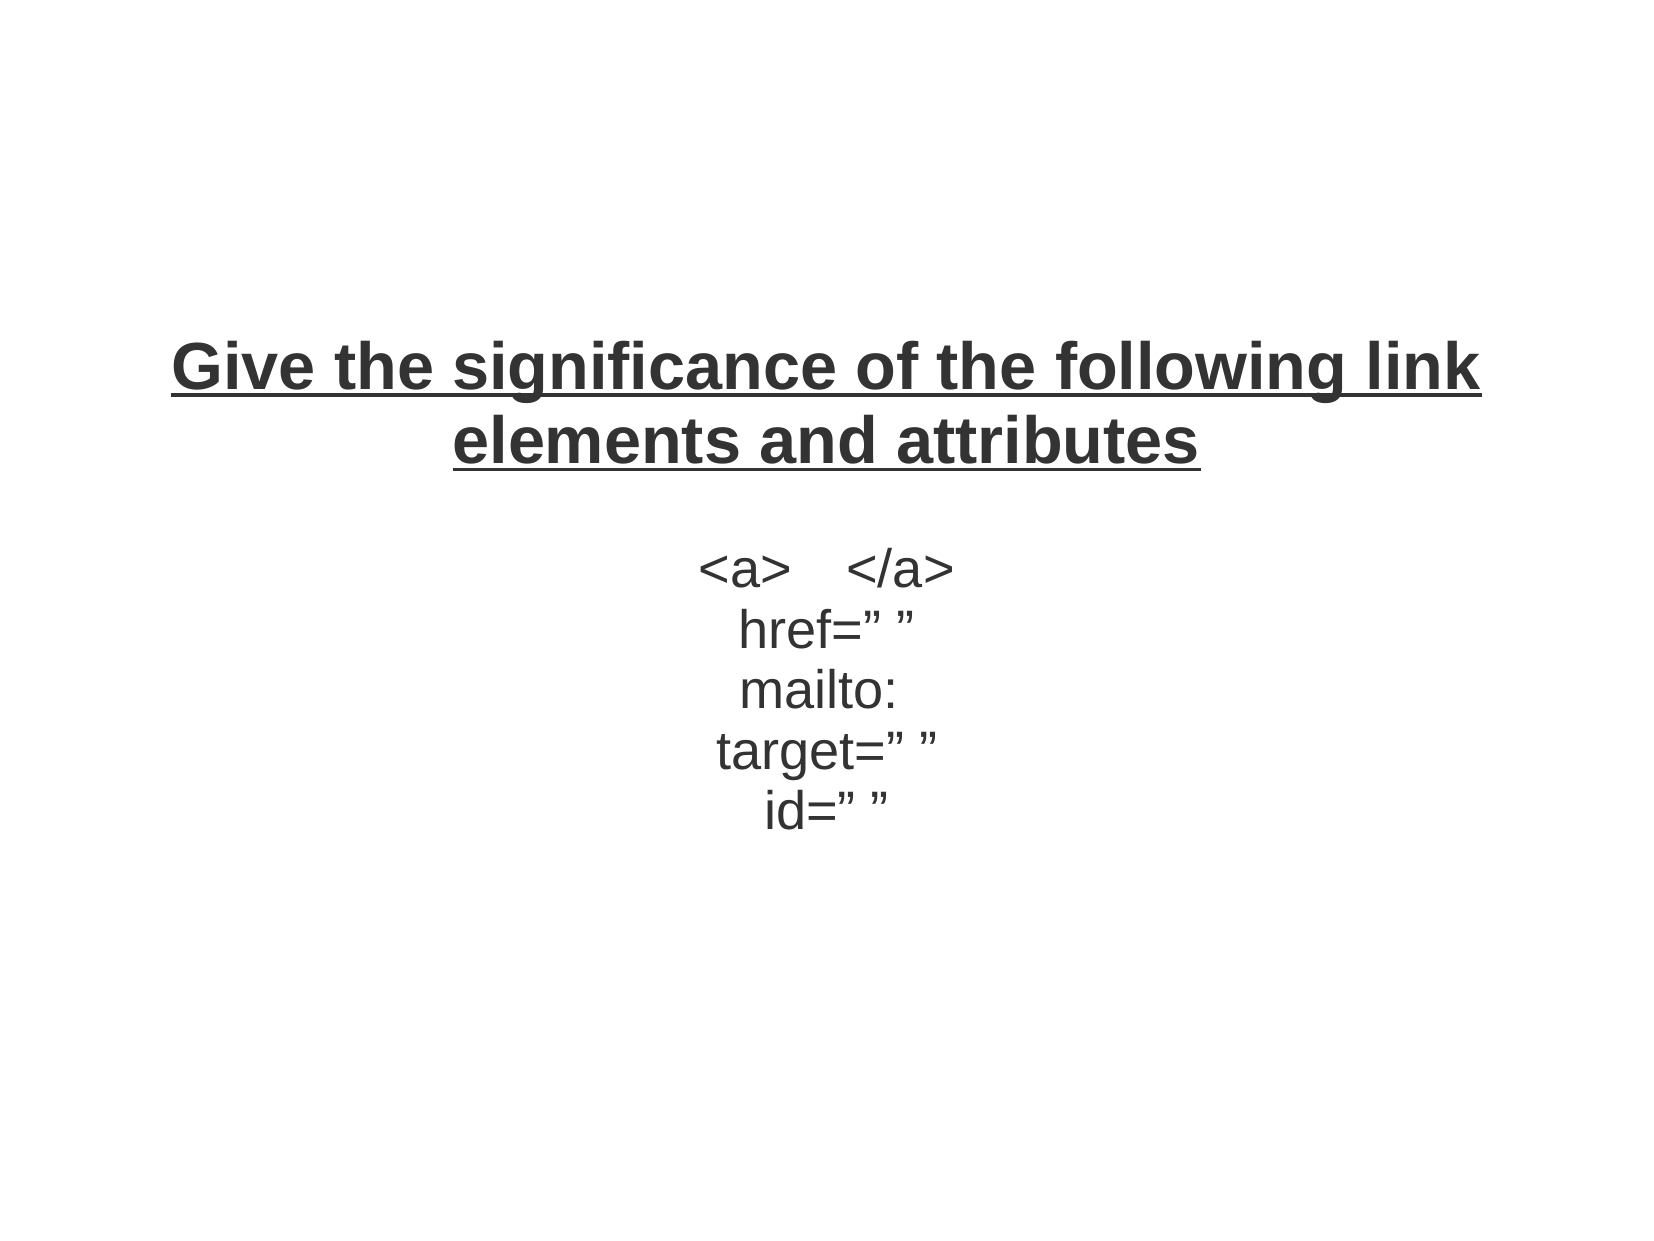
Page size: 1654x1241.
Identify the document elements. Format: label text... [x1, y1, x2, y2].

subtitle Give the significance of the following link elements and attributes <a> </a> href=” ” mailto: target=” ” id=” ” [82, 49, 1571, 1182]
